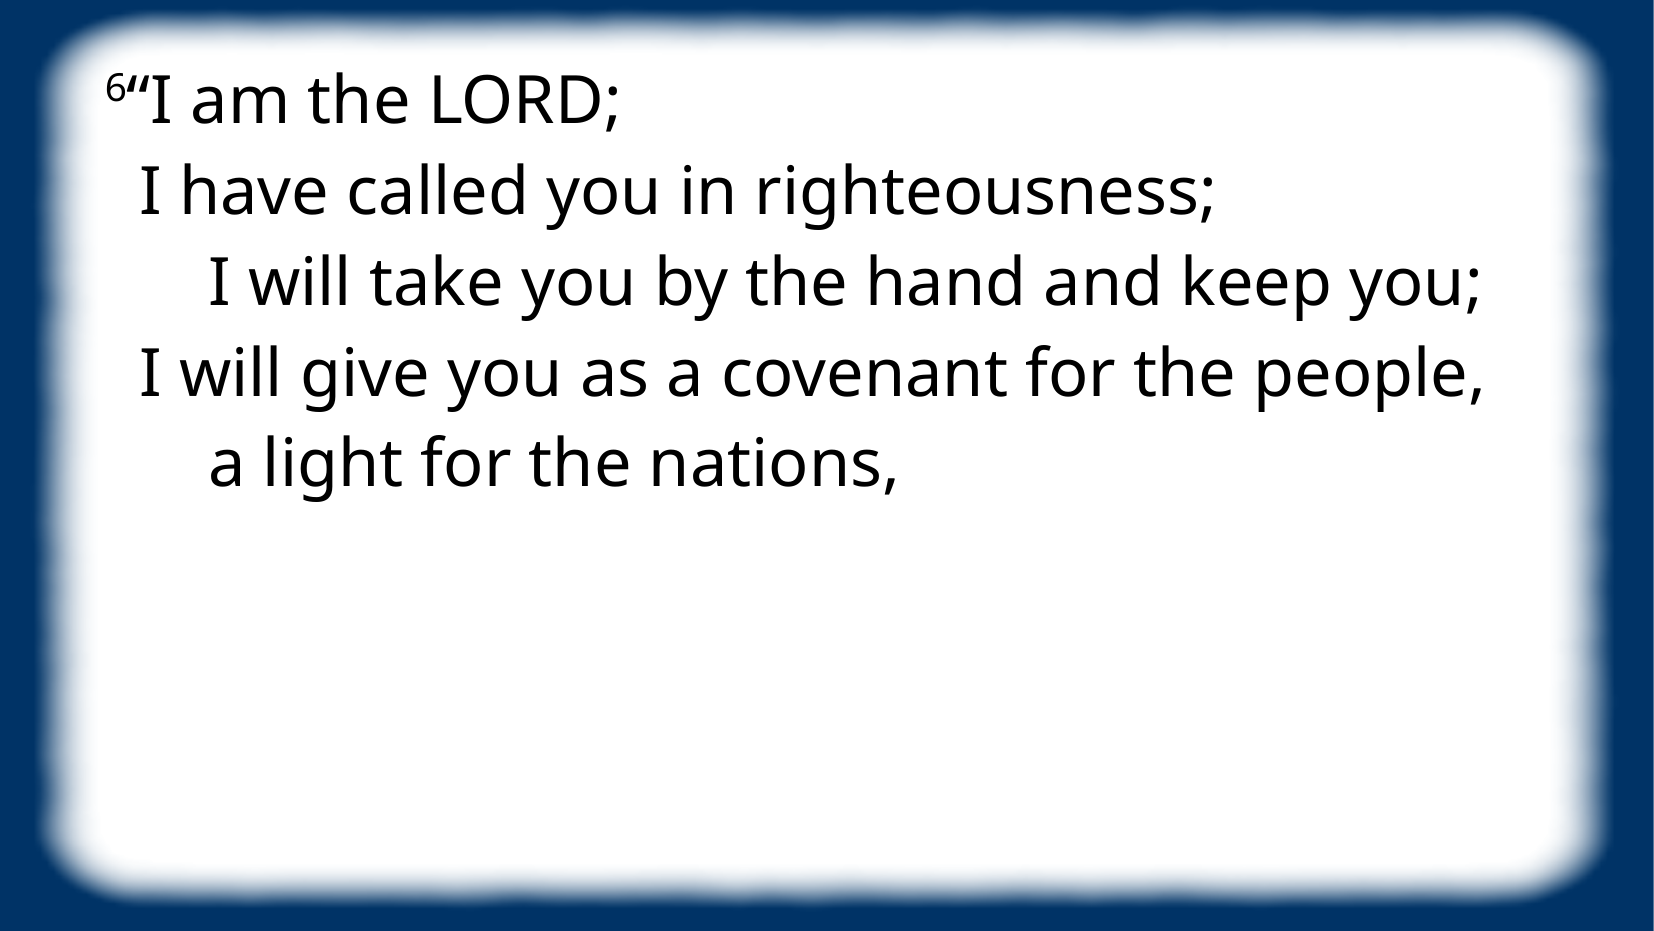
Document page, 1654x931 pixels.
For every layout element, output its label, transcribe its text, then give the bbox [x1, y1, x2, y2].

text_box 6“I am the LORD; I have called you in righteousness; I will take you by the hand and keep you; I will give you as a covenant for the people, a light for the nations, [90, 45, 1546, 526]
picture [0, 0, 1654, 931]
